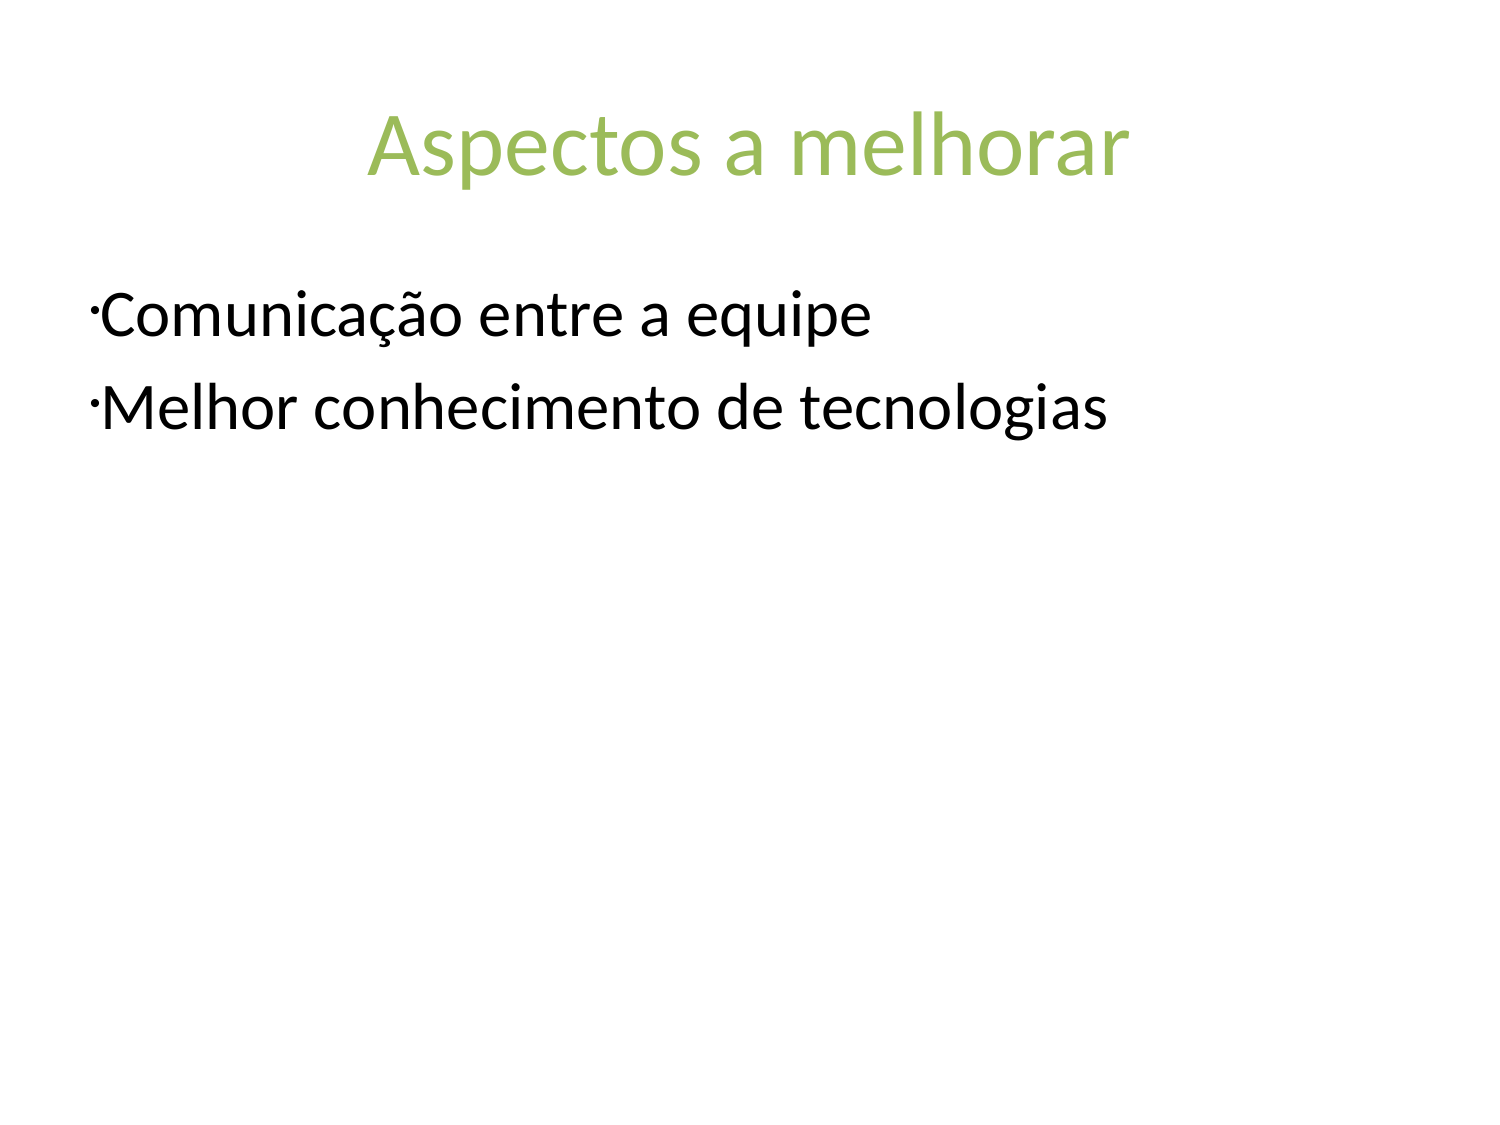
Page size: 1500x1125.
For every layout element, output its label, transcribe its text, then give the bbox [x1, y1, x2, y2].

list Comunicação entre a equipe Melhor conhecimento de tecnologias [75, 262, 1425, 1005]
title Aspectos a melhorar [75, 45, 1425, 233]
